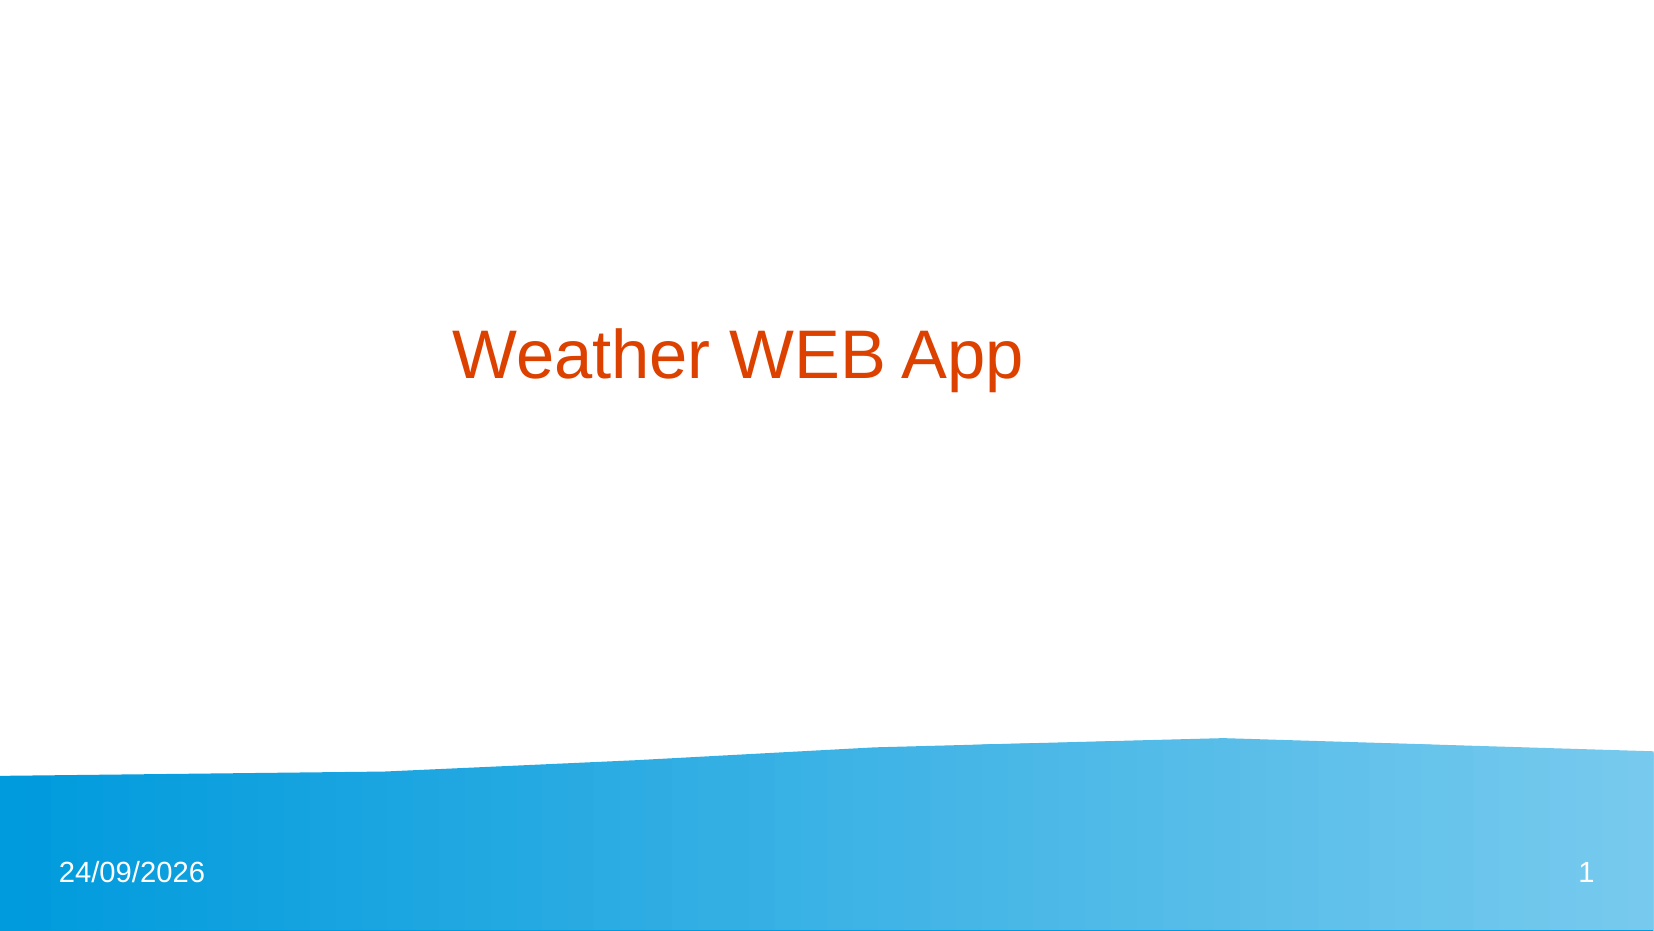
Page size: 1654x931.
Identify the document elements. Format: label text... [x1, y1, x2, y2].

title Weather WEB App [0, 265, 1477, 443]
